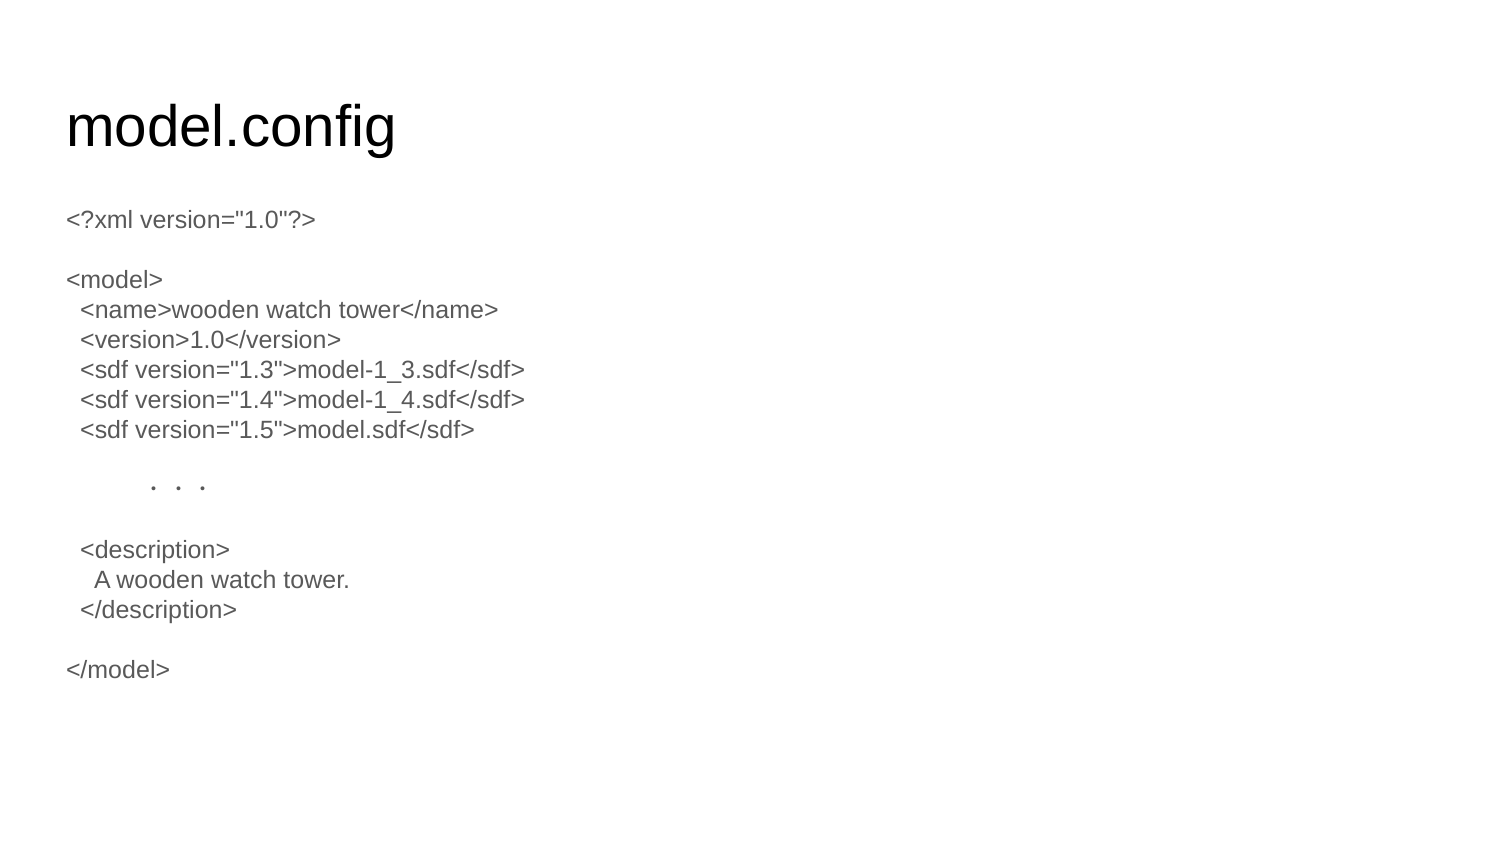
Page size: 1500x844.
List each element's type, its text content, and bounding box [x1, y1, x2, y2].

title model.config [51, 72, 1449, 167]
list <?xml version="1.0"?> <model> <name>wooden watch tower</name> <version>1.0</version> <sdf version="1.3">model-1_3.sdf</sdf> <sdf version="1.4">model-1_4.sdf</sdf> <sdf version="1.5">model.sdf</sdf> ．．． <description> A wooden watch tower. </description> </model> [51, 189, 1449, 750]
